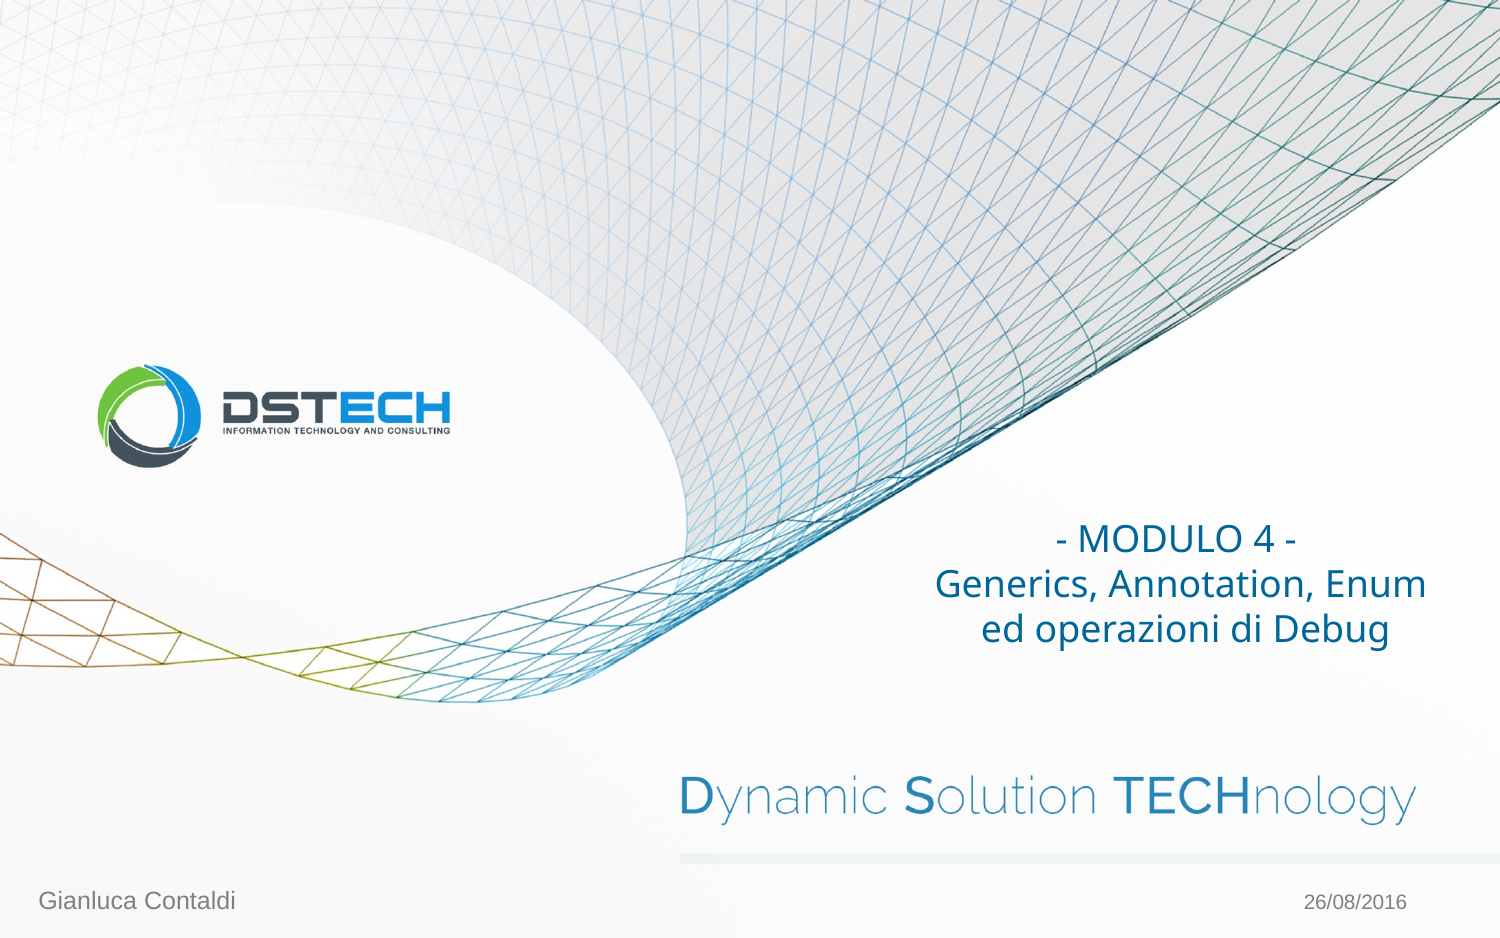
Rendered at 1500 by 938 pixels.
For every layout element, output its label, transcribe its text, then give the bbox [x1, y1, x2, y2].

picture [0, 0, 1500, 938]
text_box Gianluca Contaldi 26/08/2016 [23, 868, 1423, 925]
text_box - MODULO 4 - Generics, Annotation, Enum ed operazioni di Debug [814, 507, 1500, 697]
